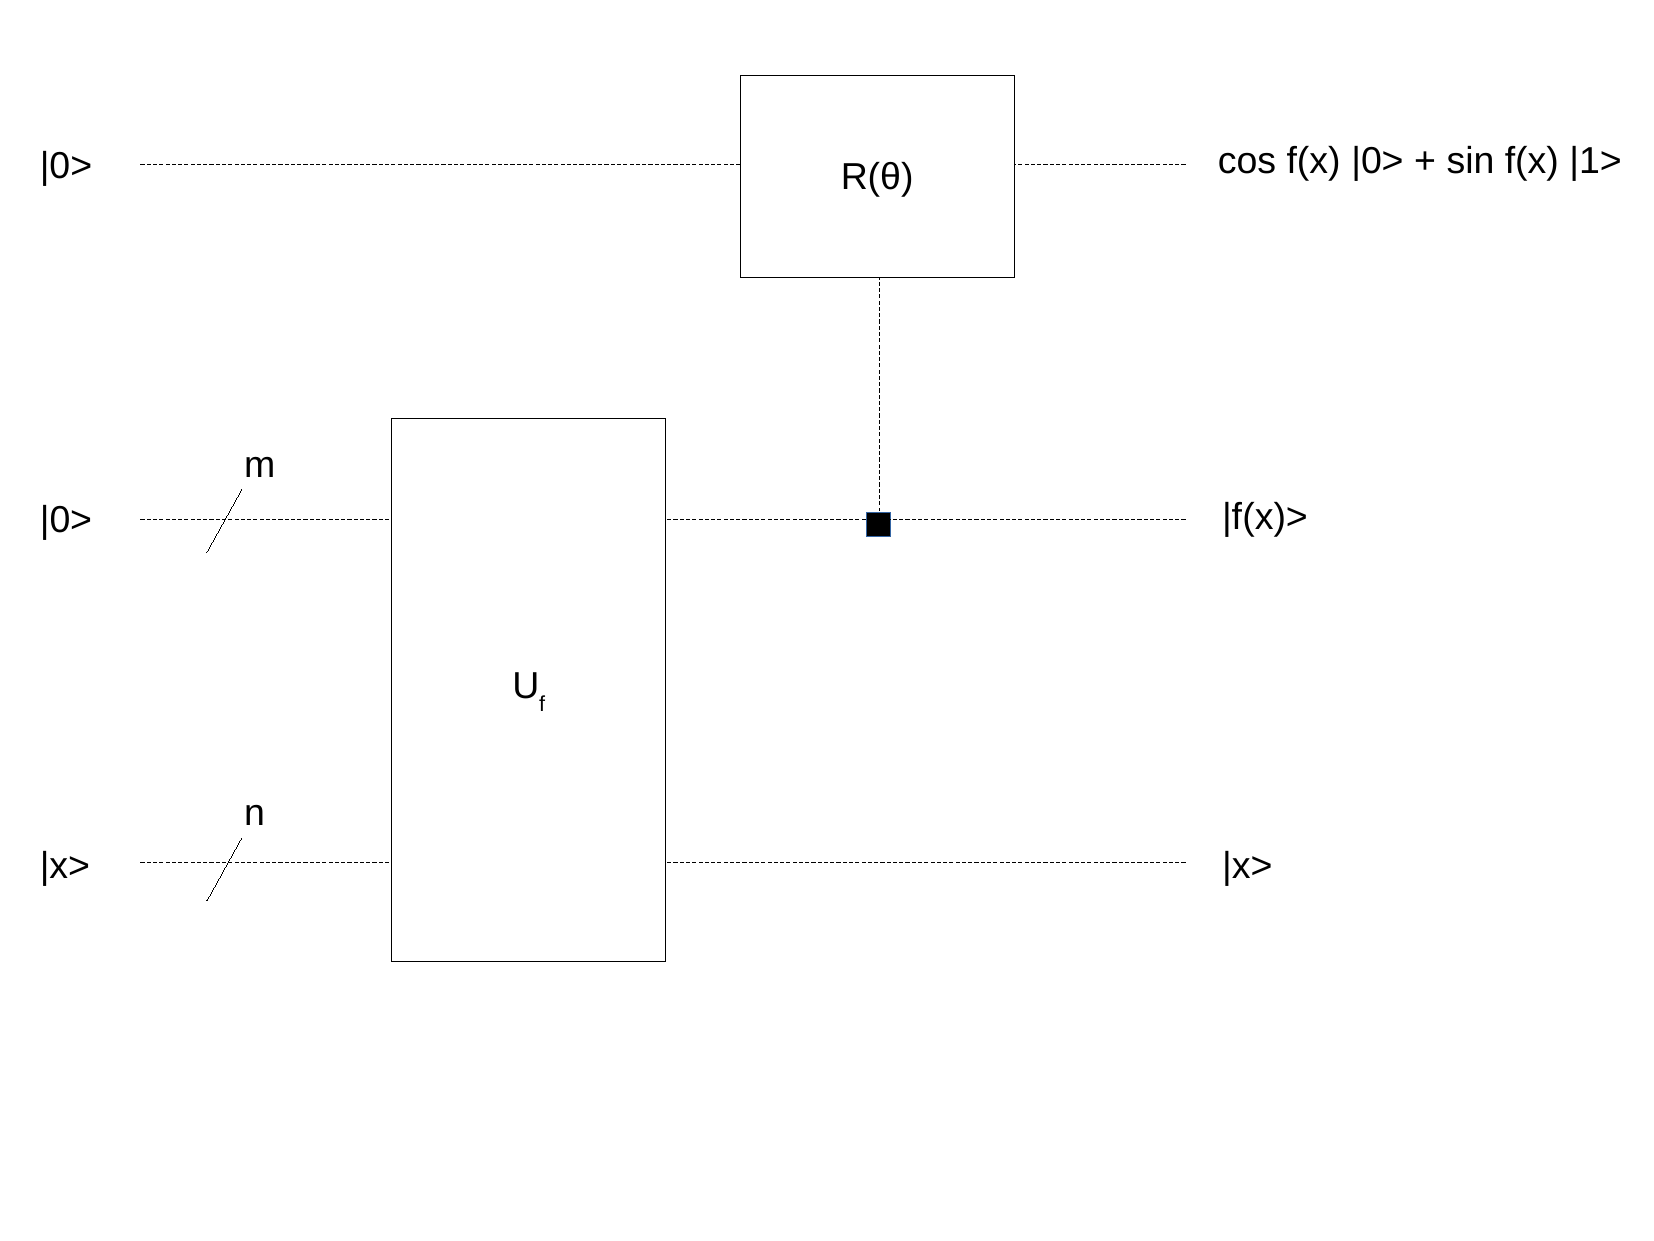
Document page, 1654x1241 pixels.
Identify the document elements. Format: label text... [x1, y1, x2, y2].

text_box [866, 512, 891, 537]
text_box |x> [24, 836, 189, 894]
text_box |f(x)> [1207, 488, 1371, 546]
text_box R(θ) [740, 75, 1015, 278]
text_box n [229, 784, 292, 842]
text_box Uf [391, 418, 666, 962]
text_box |0> [25, 137, 189, 194]
text_box |x> [1207, 836, 1371, 894]
text_box |0> [25, 491, 189, 549]
text_box m [229, 435, 292, 493]
text_box cos f(x) |0> + sin f(x) |1> [1203, 131, 1654, 315]
